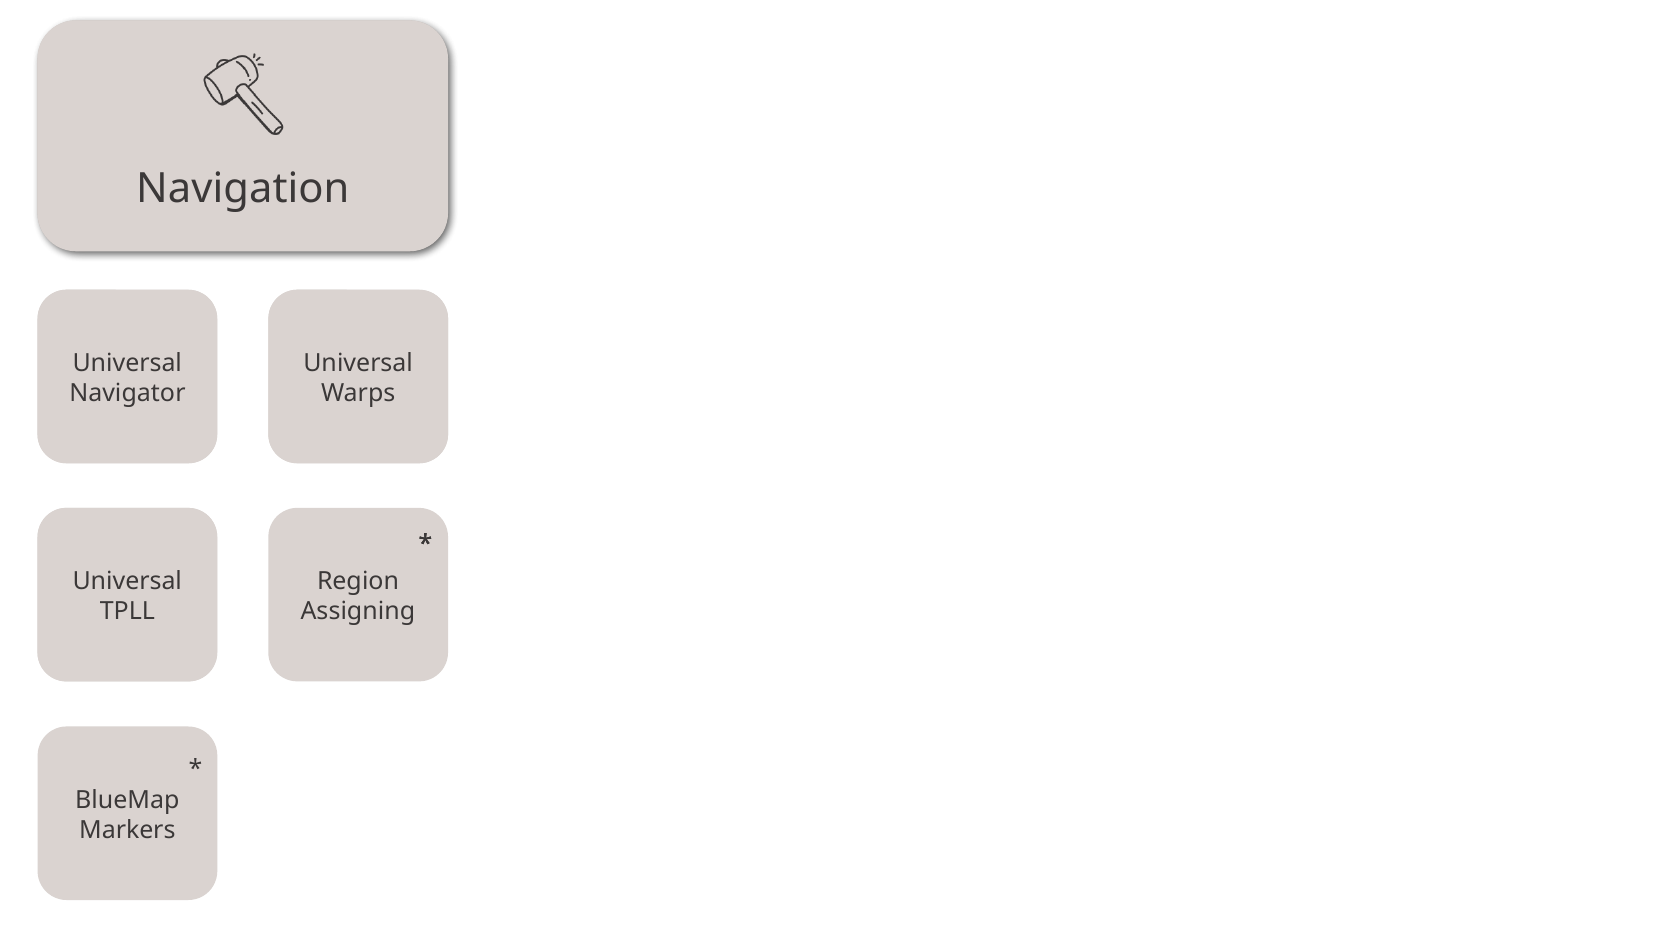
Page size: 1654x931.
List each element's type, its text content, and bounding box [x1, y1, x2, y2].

text_box * [403, 520, 435, 566]
text_box * [173, 744, 205, 790]
text_box Navigation [37, 153, 448, 219]
text_box Universal Navigator [37, 289, 218, 464]
text_box Universal TPLL [37, 507, 218, 682]
text_box Universal Warps [268, 289, 449, 464]
text_box Region Assigning [268, 507, 449, 682]
text_box BlueMap Markers [37, 726, 218, 901]
text_box [37, 20, 449, 214]
text_box [37, 219, 448, 252]
picture [200, 51, 286, 137]
